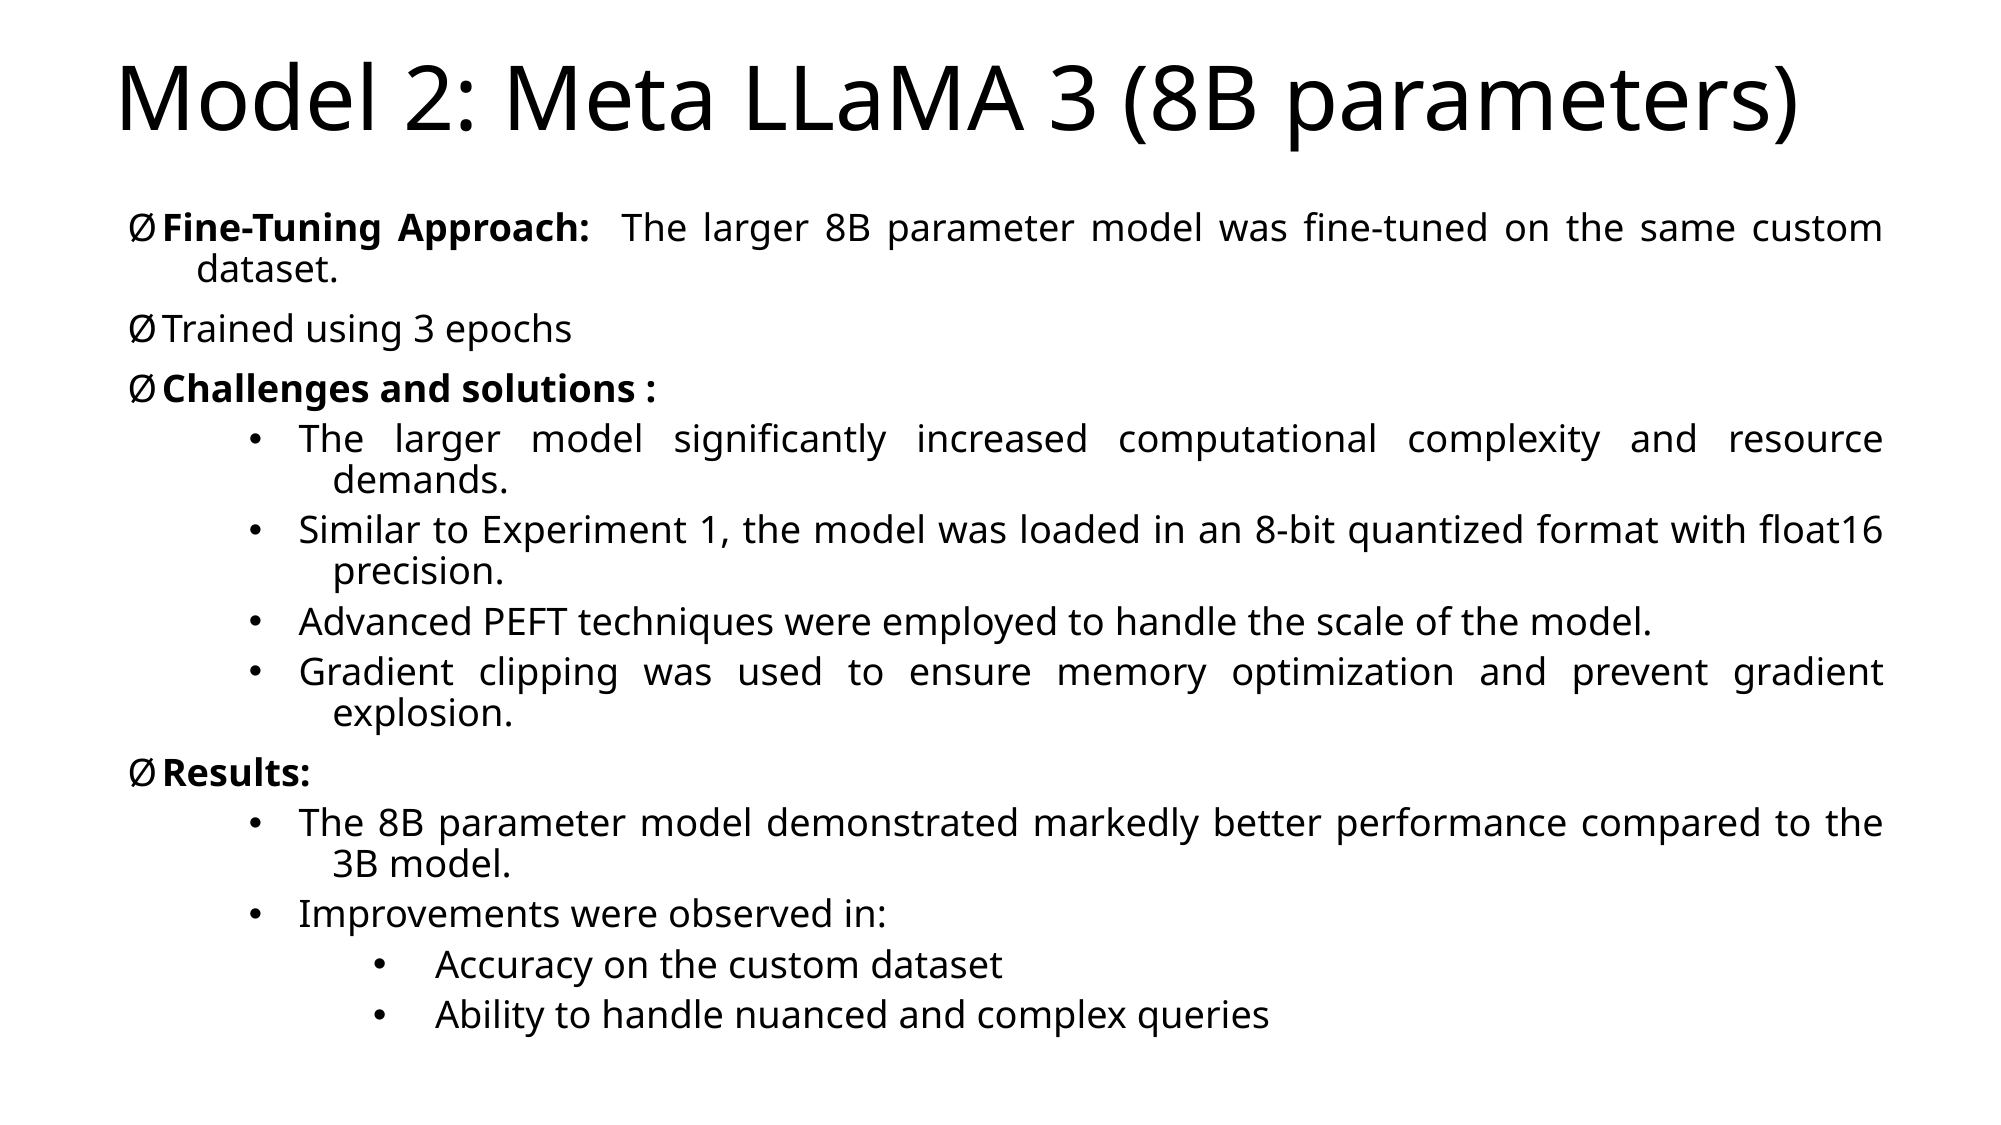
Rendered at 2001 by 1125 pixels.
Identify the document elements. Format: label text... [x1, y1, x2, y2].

list Fine-Tuning Approach: The larger 8B parameter model was fine-tuned on the same custom dataset. Trained using 3 epochs Challenges and solutions : The larger model significantly increased computational complexity and resource demands. Similar to Experiment 1, the model was loaded in an 8-bit quantized format with float16 precision. Advanced PEFT techniques were employed to handle the scale of the model. Gradient clipping was used to ensure memory optimization and prevent gradient explosion. Results: The 8B parameter model demonstrated markedly better performance compared to the 3B model. Improvements were observed in: Accuracy on the custom dataset Ability to handle nuanced and complex queries [112, 201, 1901, 1049]
title Model 2: Meta LLaMA 3 (8B parameters) [99, 44, 1825, 267]
